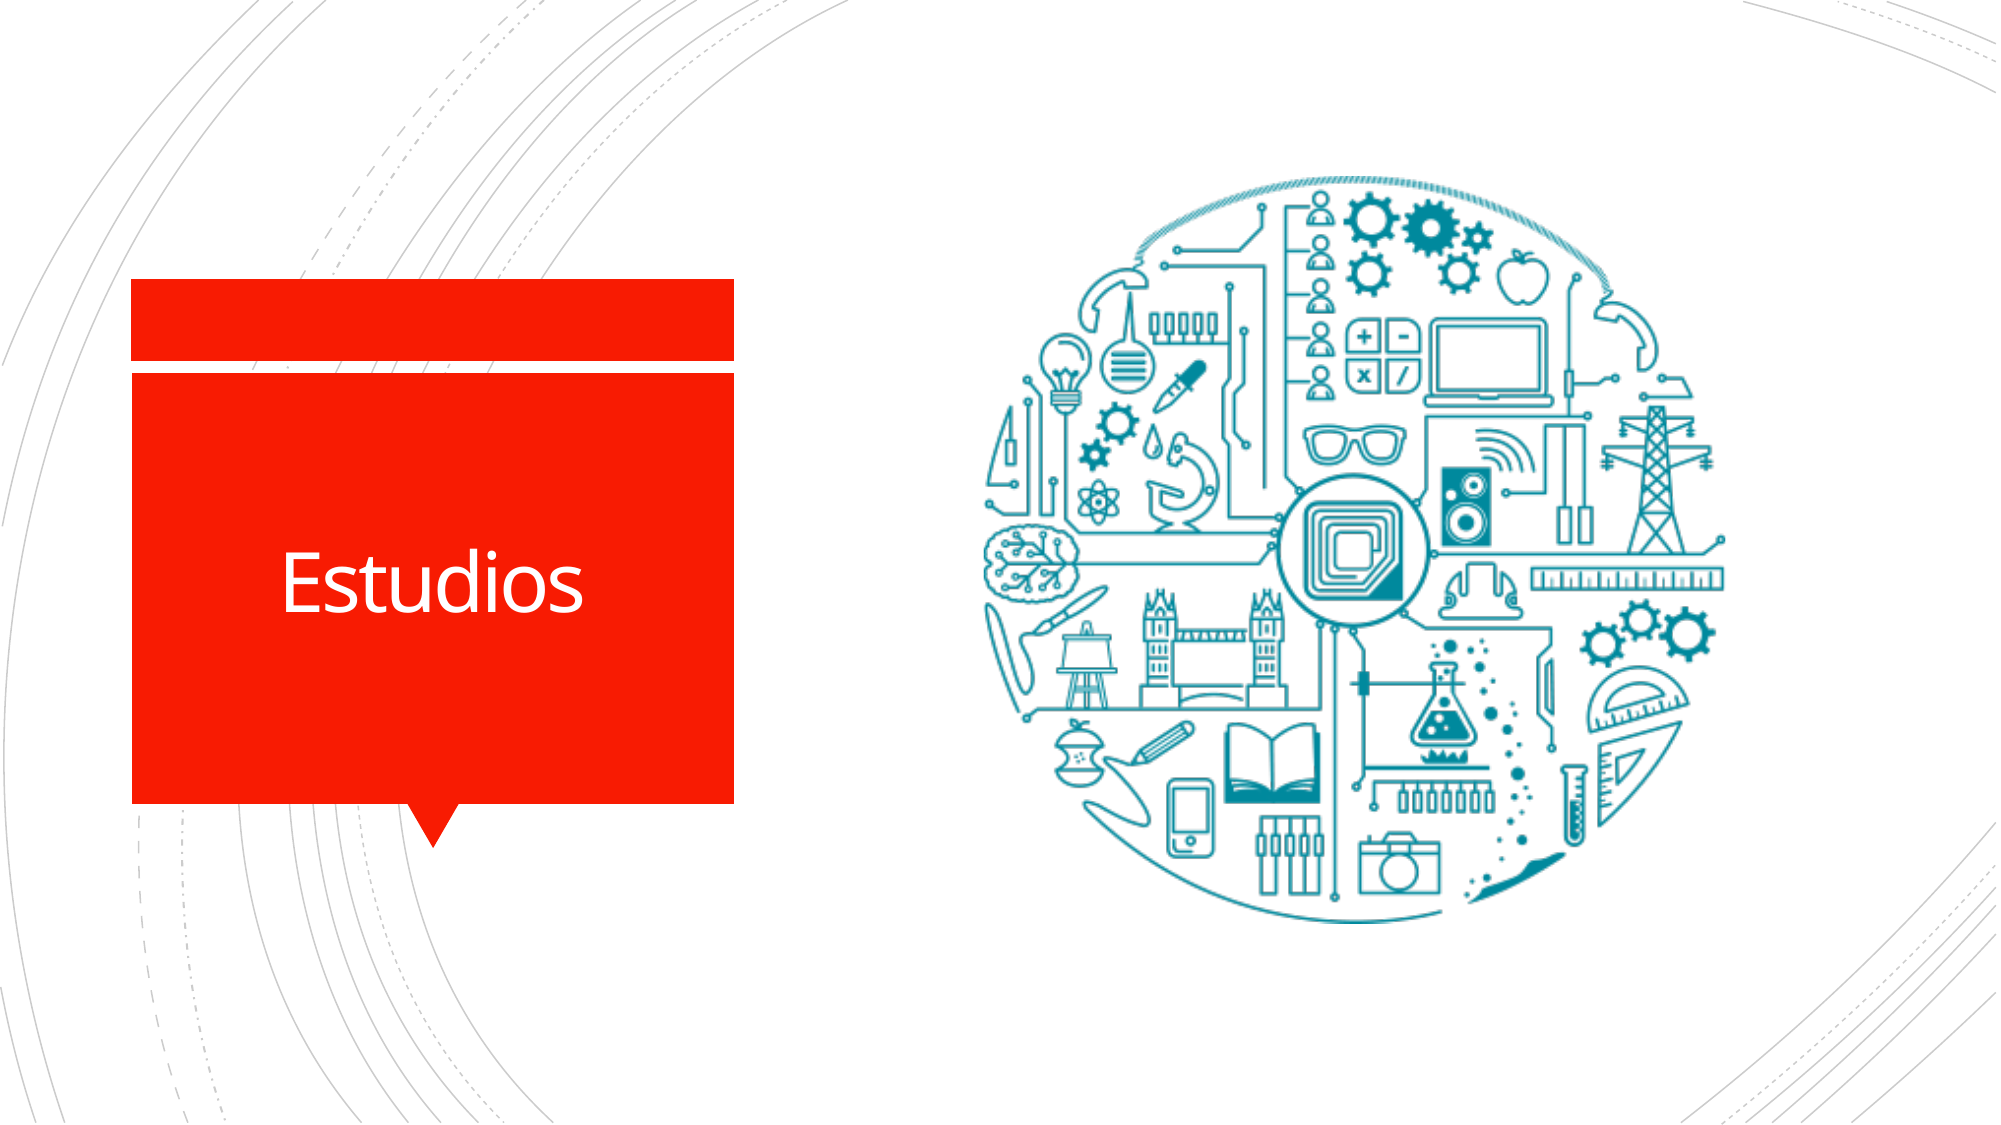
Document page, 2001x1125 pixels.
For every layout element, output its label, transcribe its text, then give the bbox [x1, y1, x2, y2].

title Estudios [145, 385, 720, 789]
picture [982, 177, 1730, 924]
